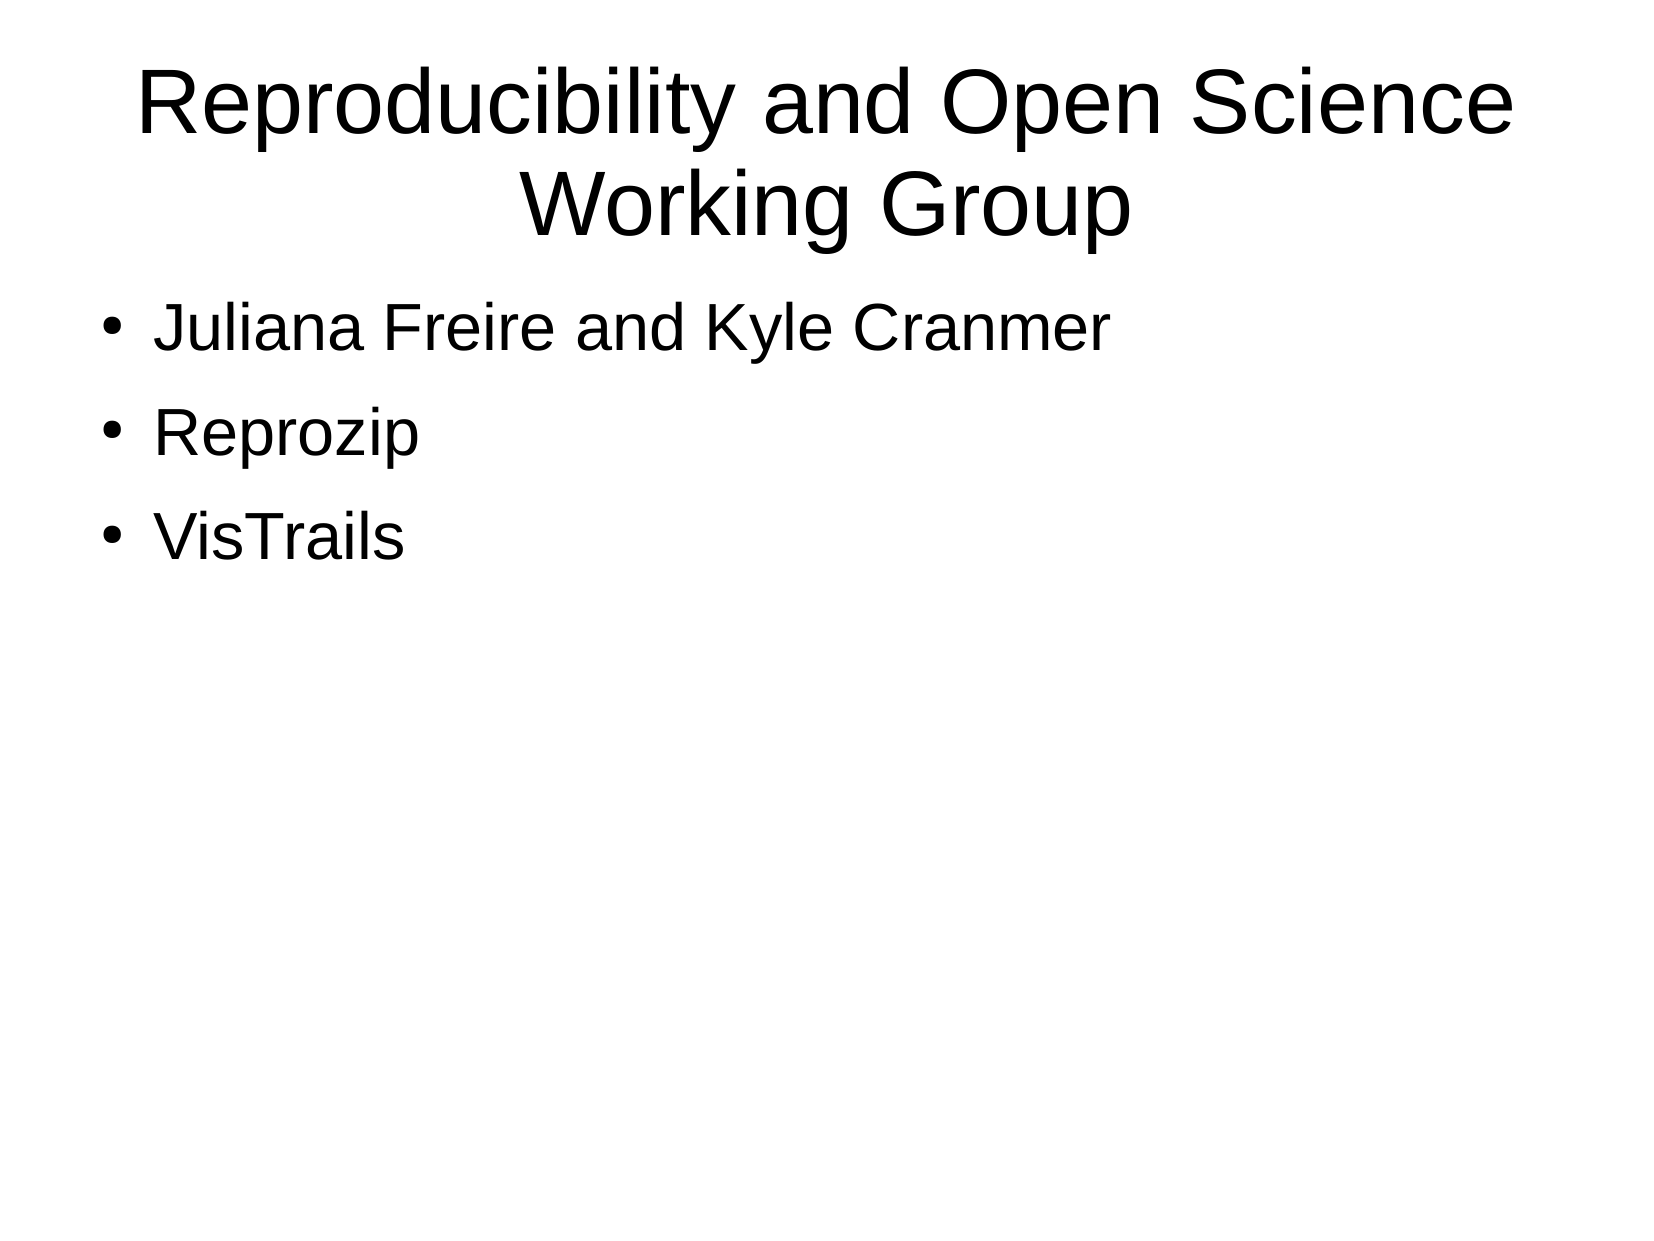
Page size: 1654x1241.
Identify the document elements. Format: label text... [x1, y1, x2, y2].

list Juliana Freire and Kyle Cranmer Reprozip VisTrails [82, 290, 1571, 1010]
title Reproducibility and Open Science Working Group [82, 49, 1571, 257]
